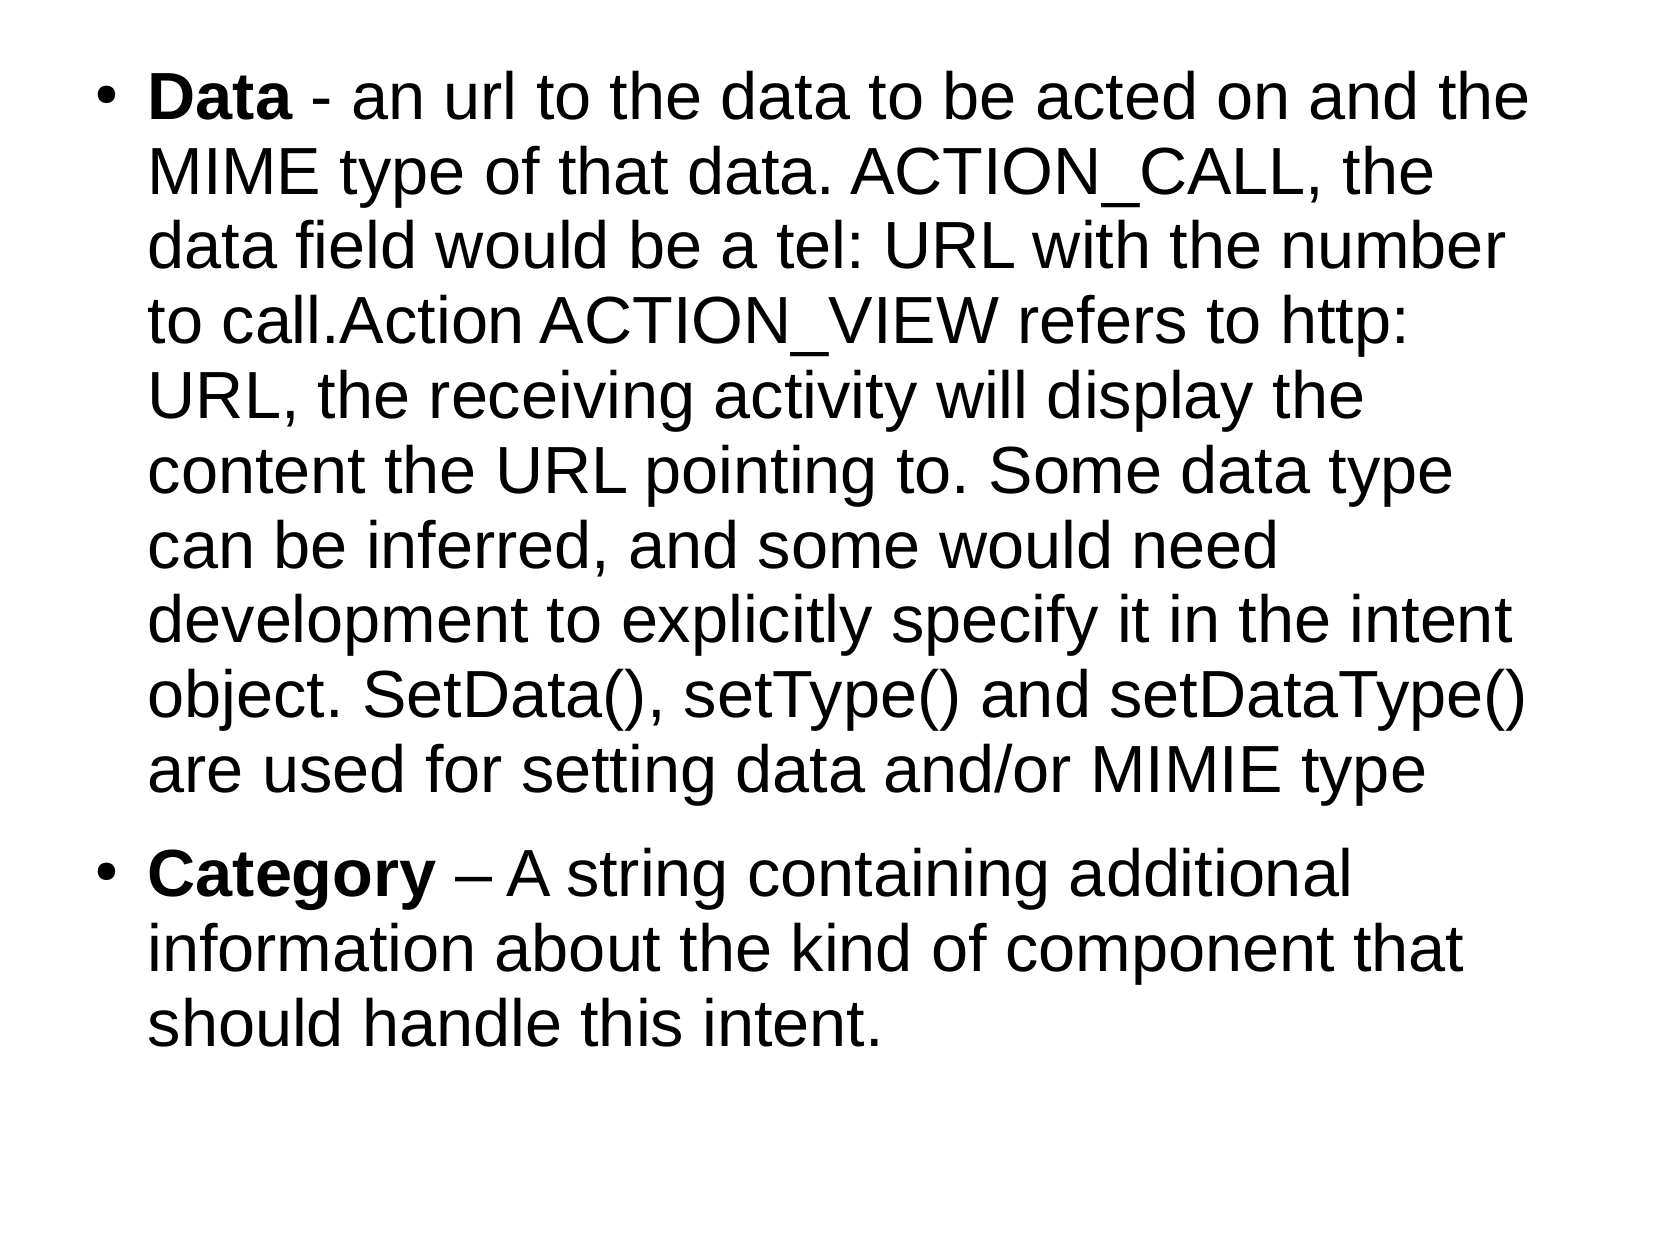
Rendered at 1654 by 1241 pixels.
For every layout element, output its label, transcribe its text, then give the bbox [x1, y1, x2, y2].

list Data - an url to the data to be acted on and the MIME type of that data. ACTION_CALL, the data field would be a tel: URL with the number to call.Action ACTION_VIEW refers to http: URL, the receiving activity will display the content the URL pointing to. Some data type can be inferred, and some would need development to explicitly specify it in the intent object. SetData(), setType() and setDataType() are used for setting data and/or MIMIE type Category – A string containing additional information about the kind of component that should handle this intent. [76, 59, 1565, 1211]
